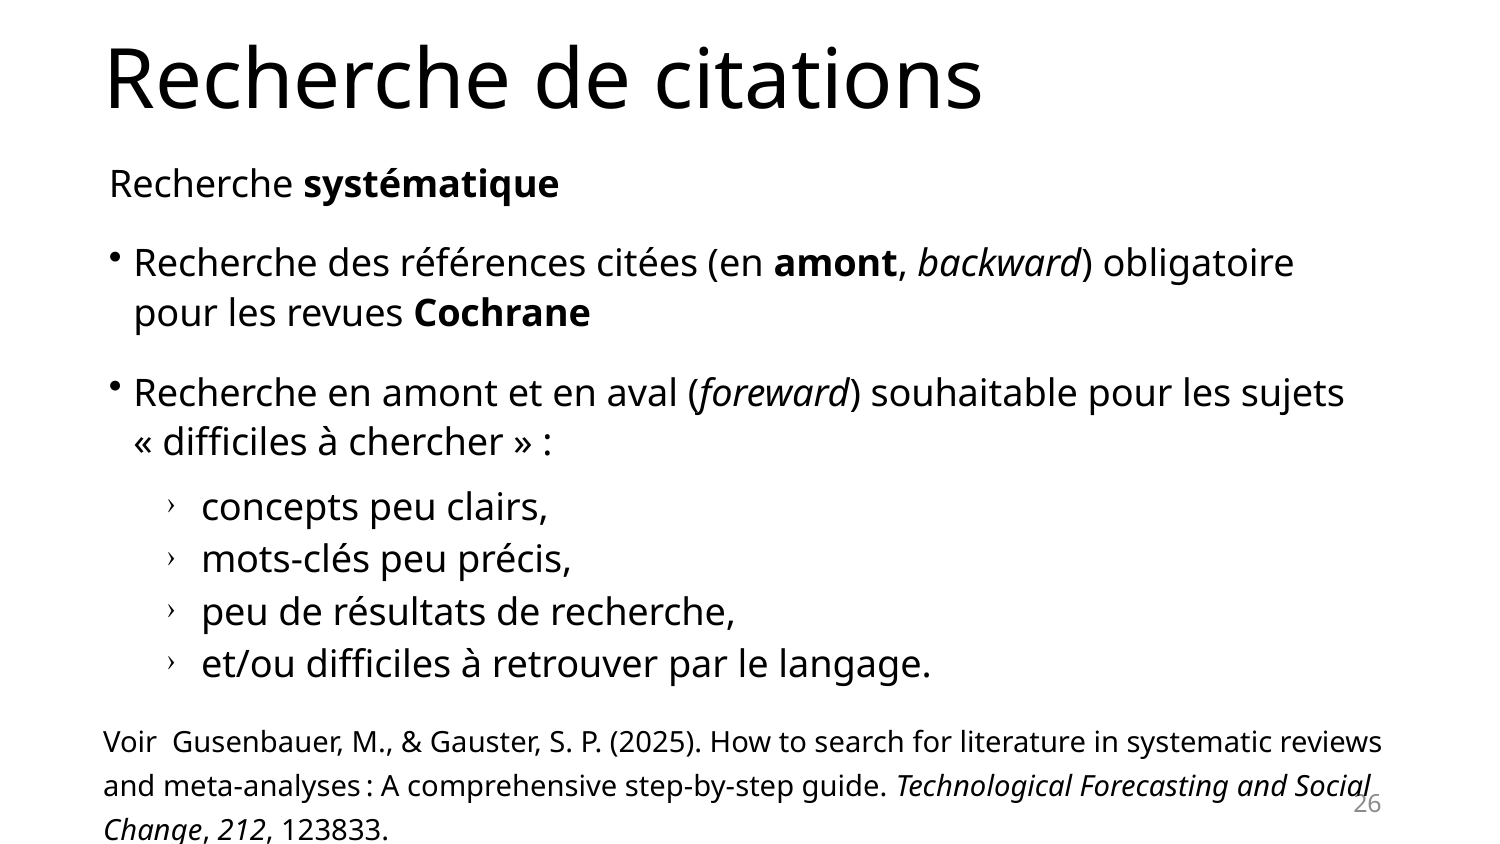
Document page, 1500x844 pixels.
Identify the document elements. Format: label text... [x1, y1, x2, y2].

title Recherche de citations [88, 0, 1383, 164]
text_box Voir Gusenbauer, M., & Gauster, S. P. (2025). How to search for literature in systematic reviews and meta-analyses : A comprehensive step-by-step guide. Technological Forecasting and Social Change, 212, 123833. [88, 710, 1412, 798]
list Recherche systématique Recherche des références citées (en amont, backward) obligatoire pour les revues Cochrane Recherche en amont et en aval (foreward) souhaitable pour les sujets « difficiles à chercher » : concepts peu clairs, mots-clés peu précis, peu de résultats de recherche, et/ou difficiles à retrouver par le langage. [94, 147, 1388, 694]
